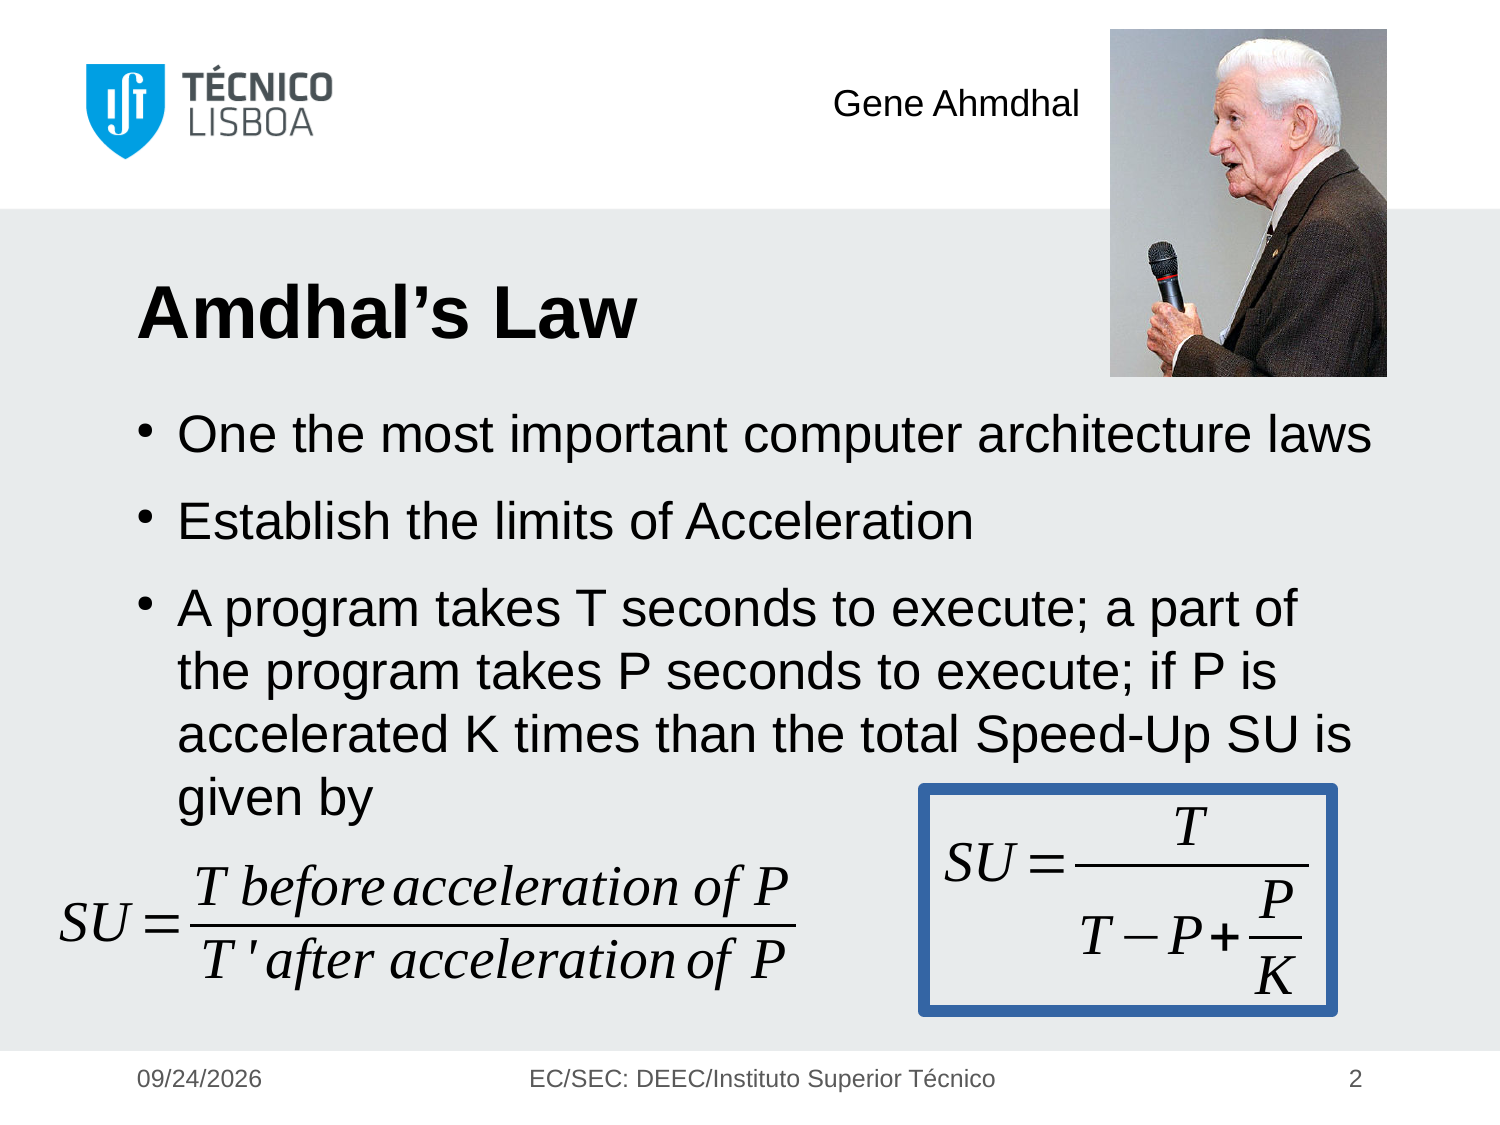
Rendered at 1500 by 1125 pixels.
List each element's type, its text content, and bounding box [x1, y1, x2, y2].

footer EC/SEC: DEEC/Instituto Superior Técnico [512, 1052, 1021, 1103]
chart [930, 795, 1327, 1006]
slide_number <number> [1077, 1052, 1378, 1103]
list One the most important computer architecture laws Establish the limits of Acceleration A program takes T seconds to execute; a part of the program takes P seconds to execute; if P is accelerated K times than the total Speed-Up SU is given by [121, 400, 1378, 856]
picture [0, 0, 1500, 1125]
chart [45, 855, 813, 993]
text_box Gene Ahmdhal [818, 75, 1096, 132]
title Amdhal’s Law [121, 237, 1378, 381]
slide_number 11/12/2020 [121, 1052, 425, 1103]
